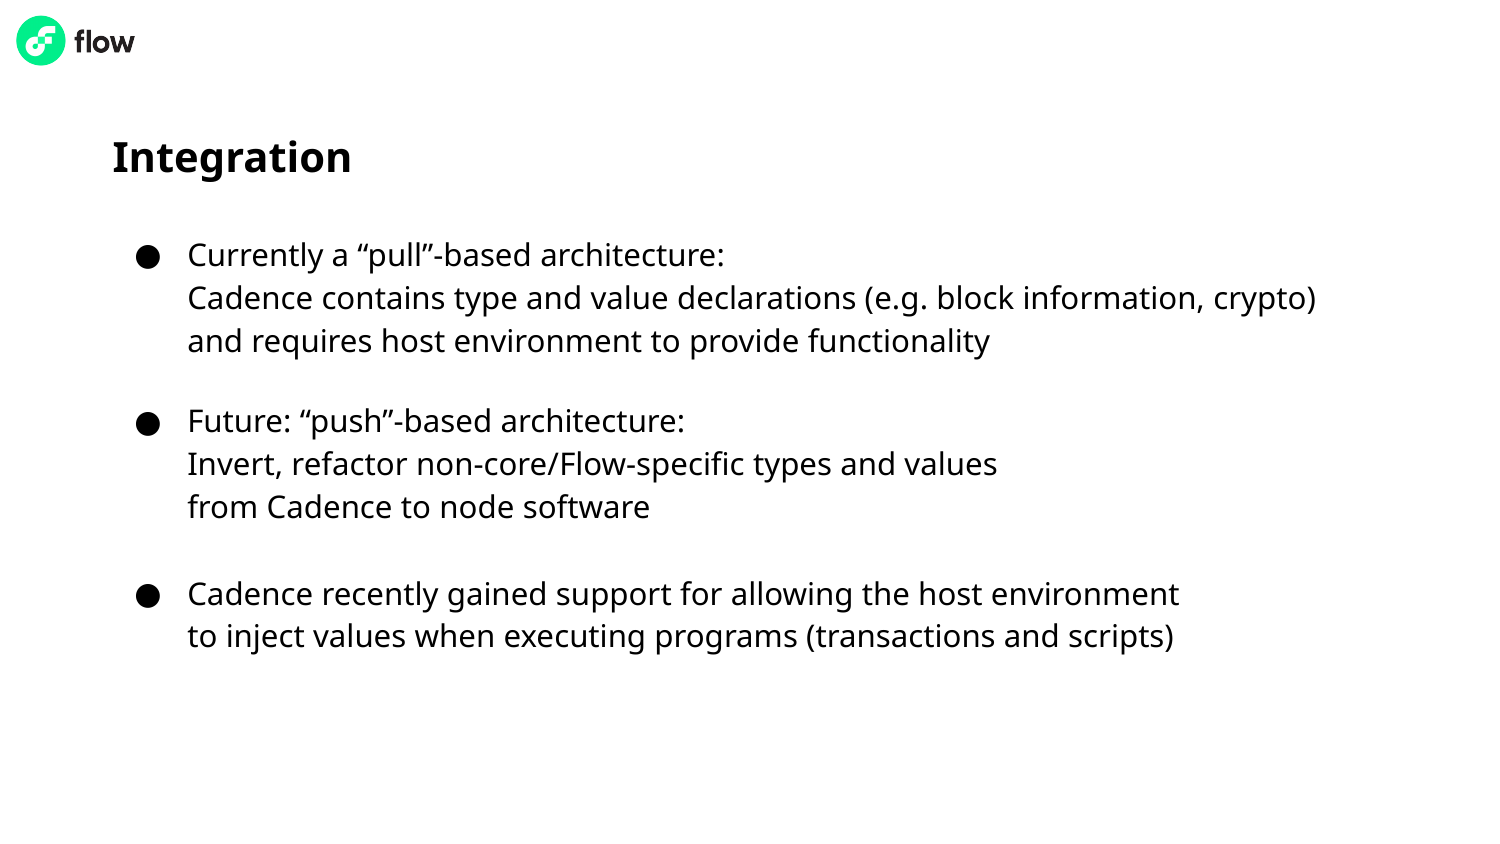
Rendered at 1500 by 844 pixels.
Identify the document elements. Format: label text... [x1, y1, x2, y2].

text_box Integration [97, 115, 820, 197]
picture [14, 14, 137, 67]
text_box Currently a “pull”-based architecture: Cadence contains type and value declarations (e.g. block information, crypto) and requires host environment to provide functionality Future: “push”-based architecture: Invert, refactor non-core/Flow-specific types and values from Cadence to node software Cadence recently gained support for allowing the host environment to inject values when executing programs (transactions and scripts) [97, 214, 1409, 777]
